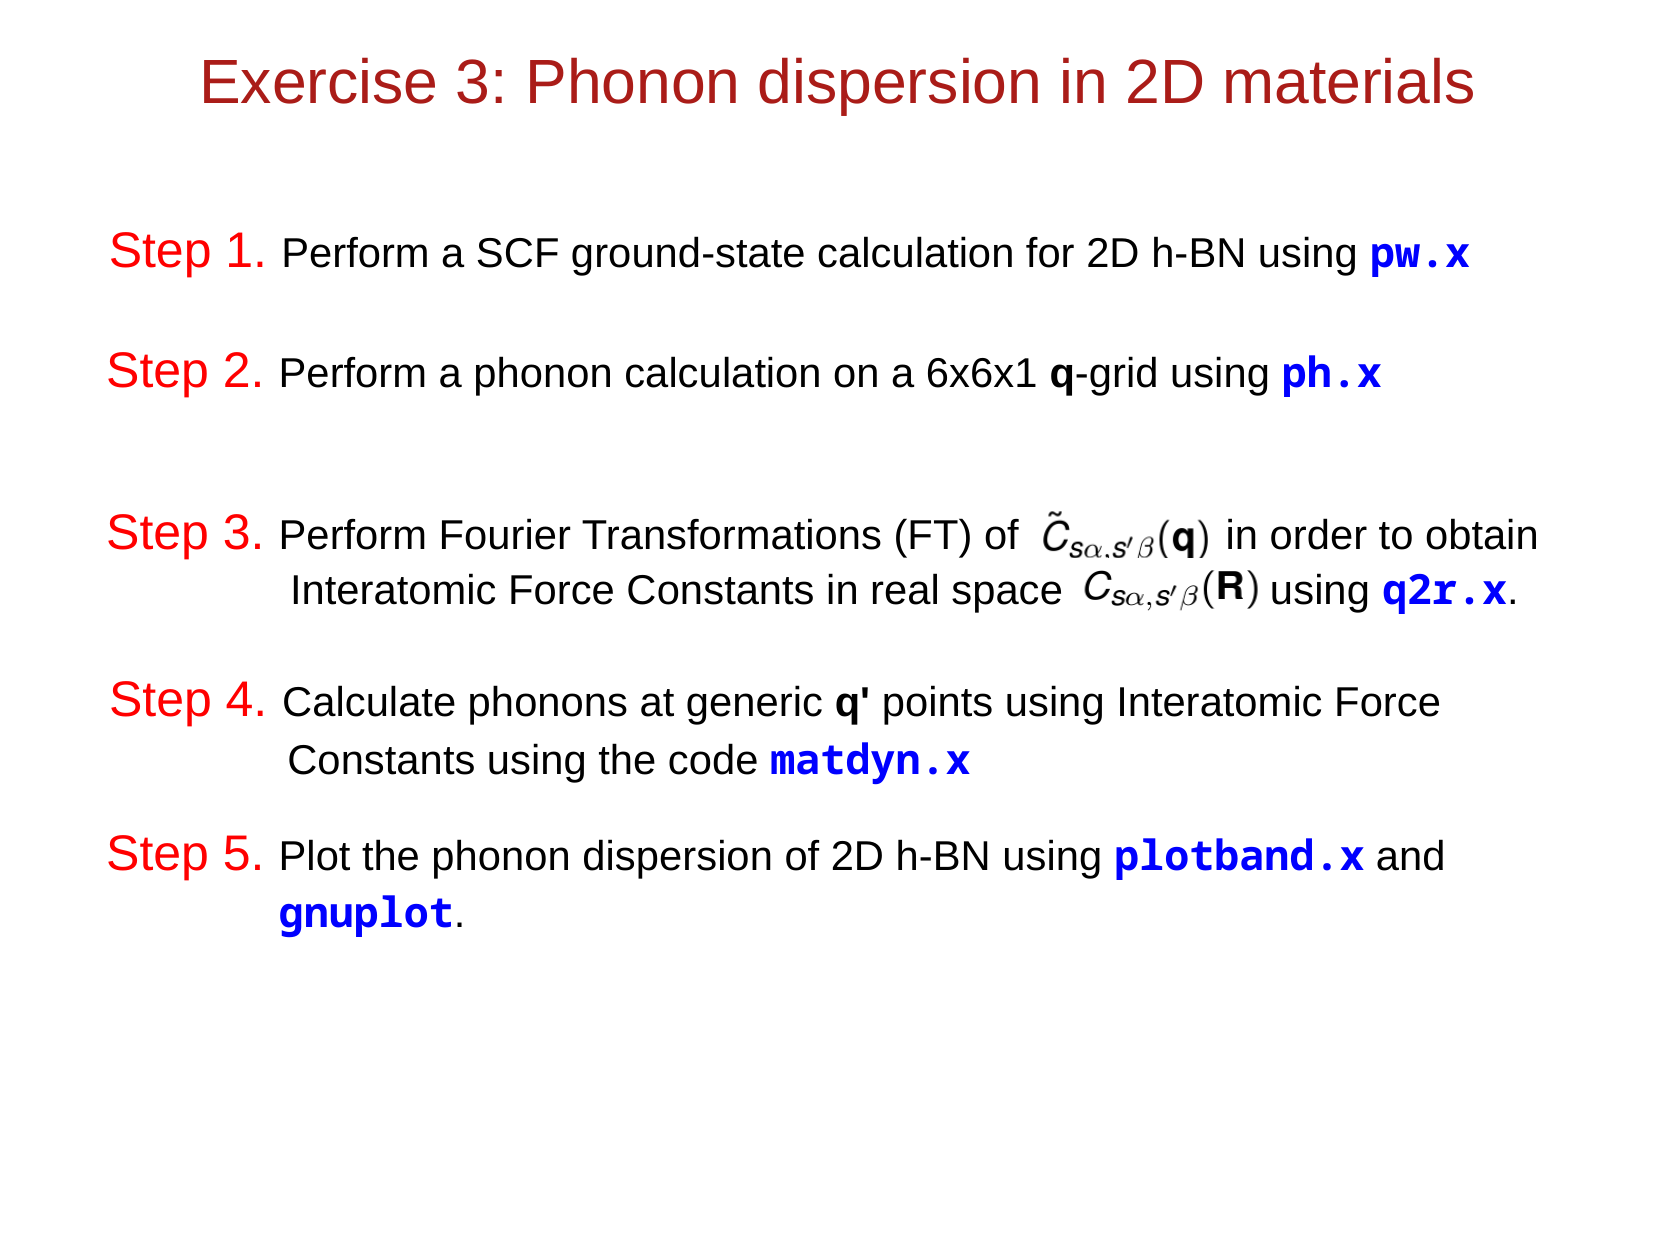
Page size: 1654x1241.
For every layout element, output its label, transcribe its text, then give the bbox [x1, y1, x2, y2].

list Step 4. Calculate phonons at generic q' points using Interatomic Force Constants using the code matdyn.x [20, 660, 1566, 796]
title Exercise 3: Phonon dispersion in 2D materials [83, 0, 1572, 186]
list Step 1. Perform a SCF ground-state calculation for 2D h-BN using pw.x [38, 222, 1623, 385]
picture [1036, 504, 1264, 616]
list Step 3. Perform Fourier Transformations (FT) of in order to obtain Interatomic Force Constants in real space using q2r.x. [35, 503, 1621, 843]
list Step 2. Perform a phonon calculation on a 6x6x1 q-grid using ph.x [35, 342, 1621, 503]
list Step 5. Plot the phonon dispersion of 2D h-BN using plotband.x and gnuplot. [35, 825, 1581, 961]
